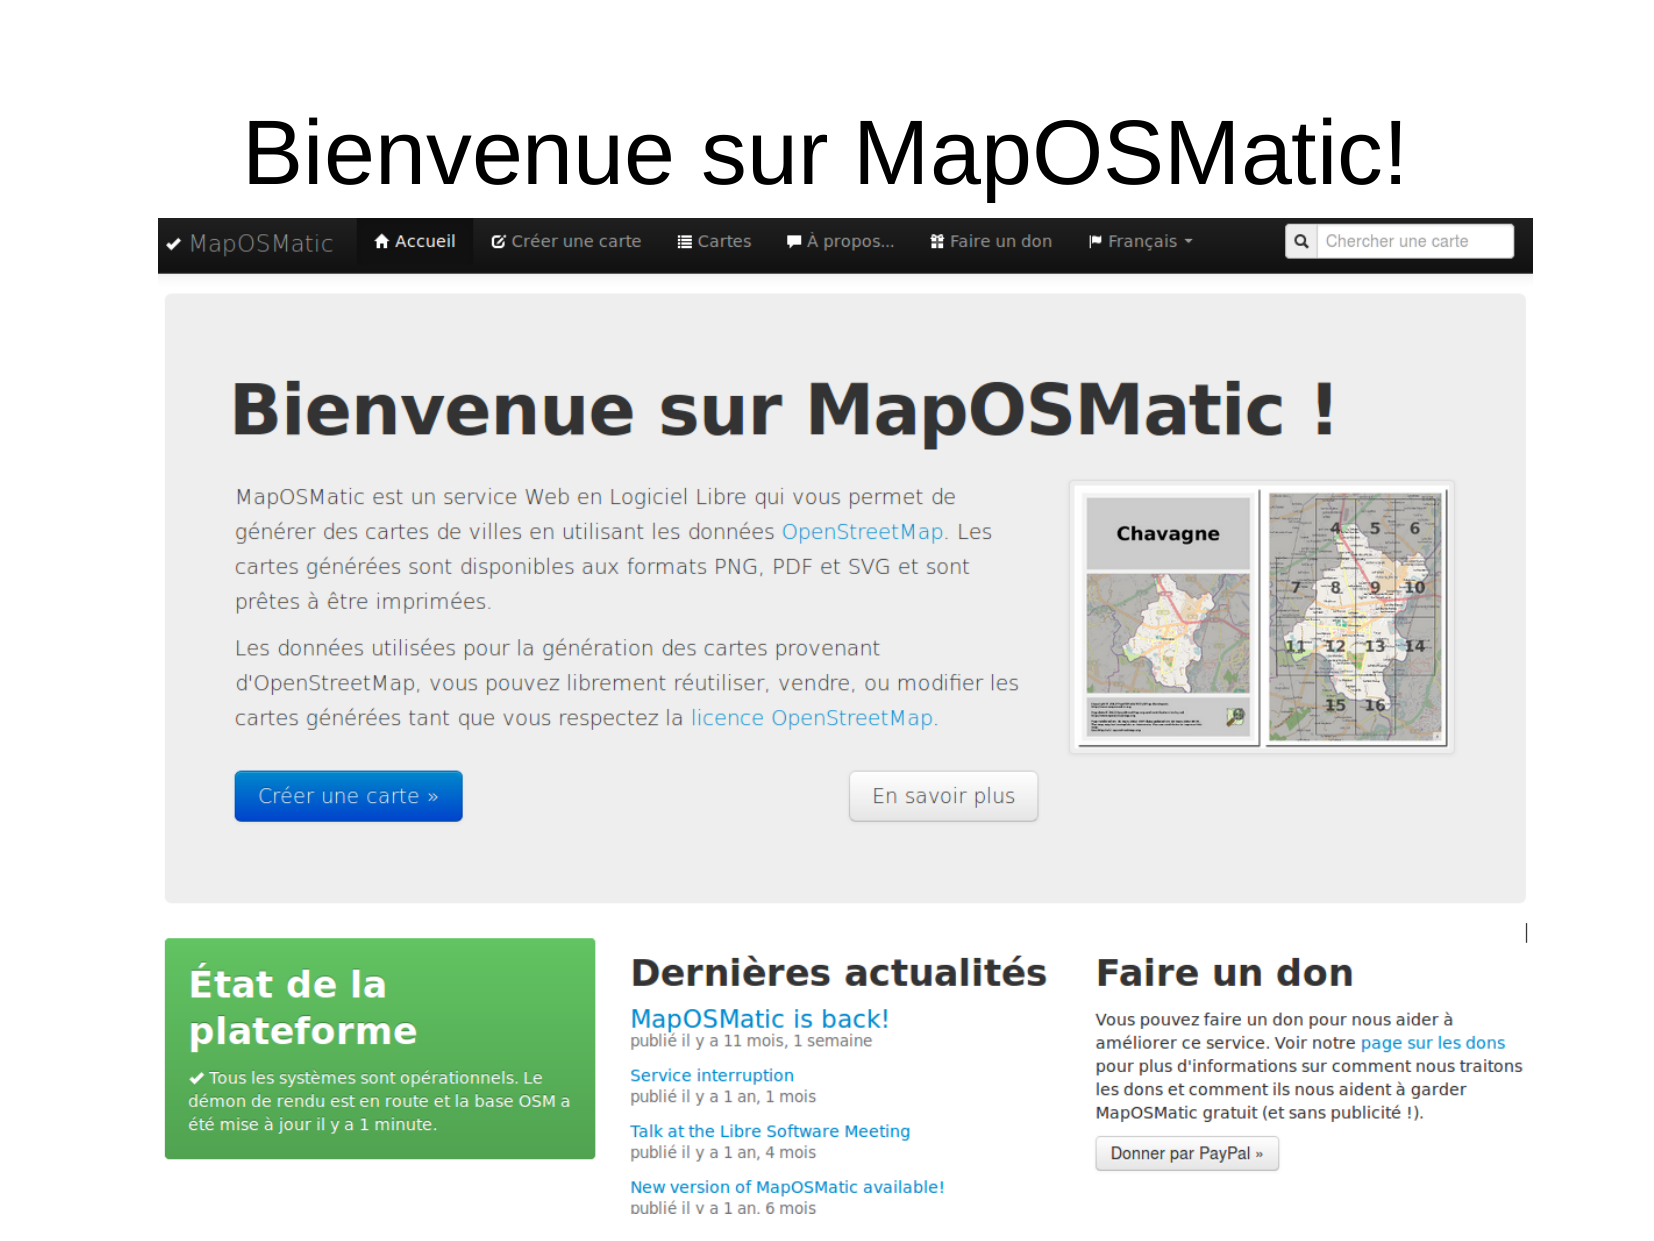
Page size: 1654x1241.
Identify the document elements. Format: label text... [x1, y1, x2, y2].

picture [158, 218, 1533, 1214]
title Bienvenue sur MapOSMatic! [82, 49, 1571, 257]
